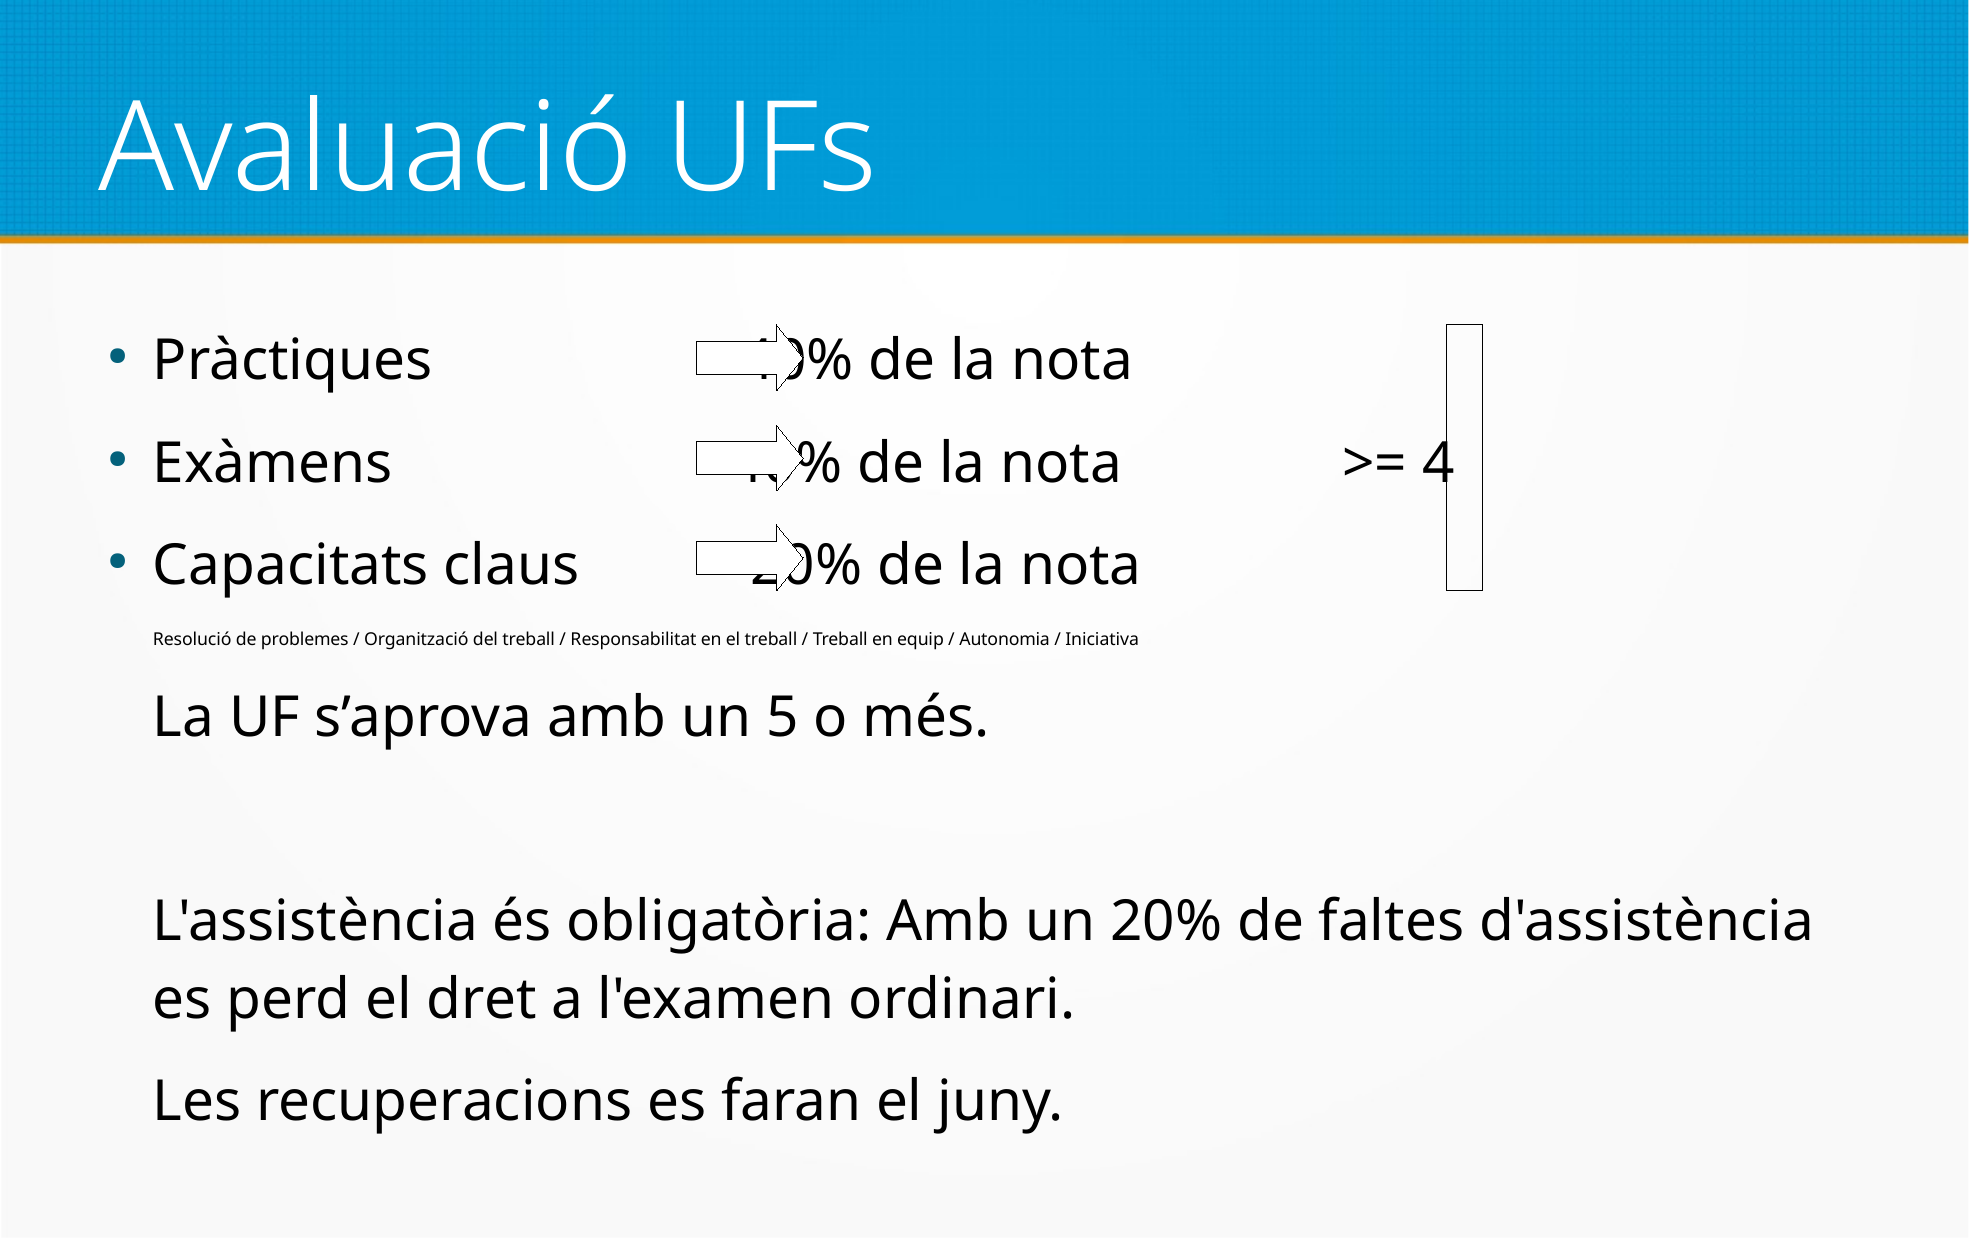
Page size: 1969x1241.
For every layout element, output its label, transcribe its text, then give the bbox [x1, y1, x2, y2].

title Avaluació UFs [98, 19, 1870, 227]
picture [0, 233, 1969, 1241]
text_box [696, 324, 804, 391]
text_box [696, 425, 804, 491]
text_box [696, 524, 804, 591]
list Pràctiques 40% de la nota Exàmens 40% de la nota >= 4 Capacitats claus 20% de la nota Resolució de problemes / Organització del treball / Responsabilitat en el treball / Treball en equip / Autonomia / Iniciativa La UF s’aprova amb un 5 o més. L'assistència és obligatòria: Amb un 20% de faltes d'assistència es perd el dret a l'examen ordinari. Les recuperacions es faran el juny. [92, 318, 1855, 1140]
